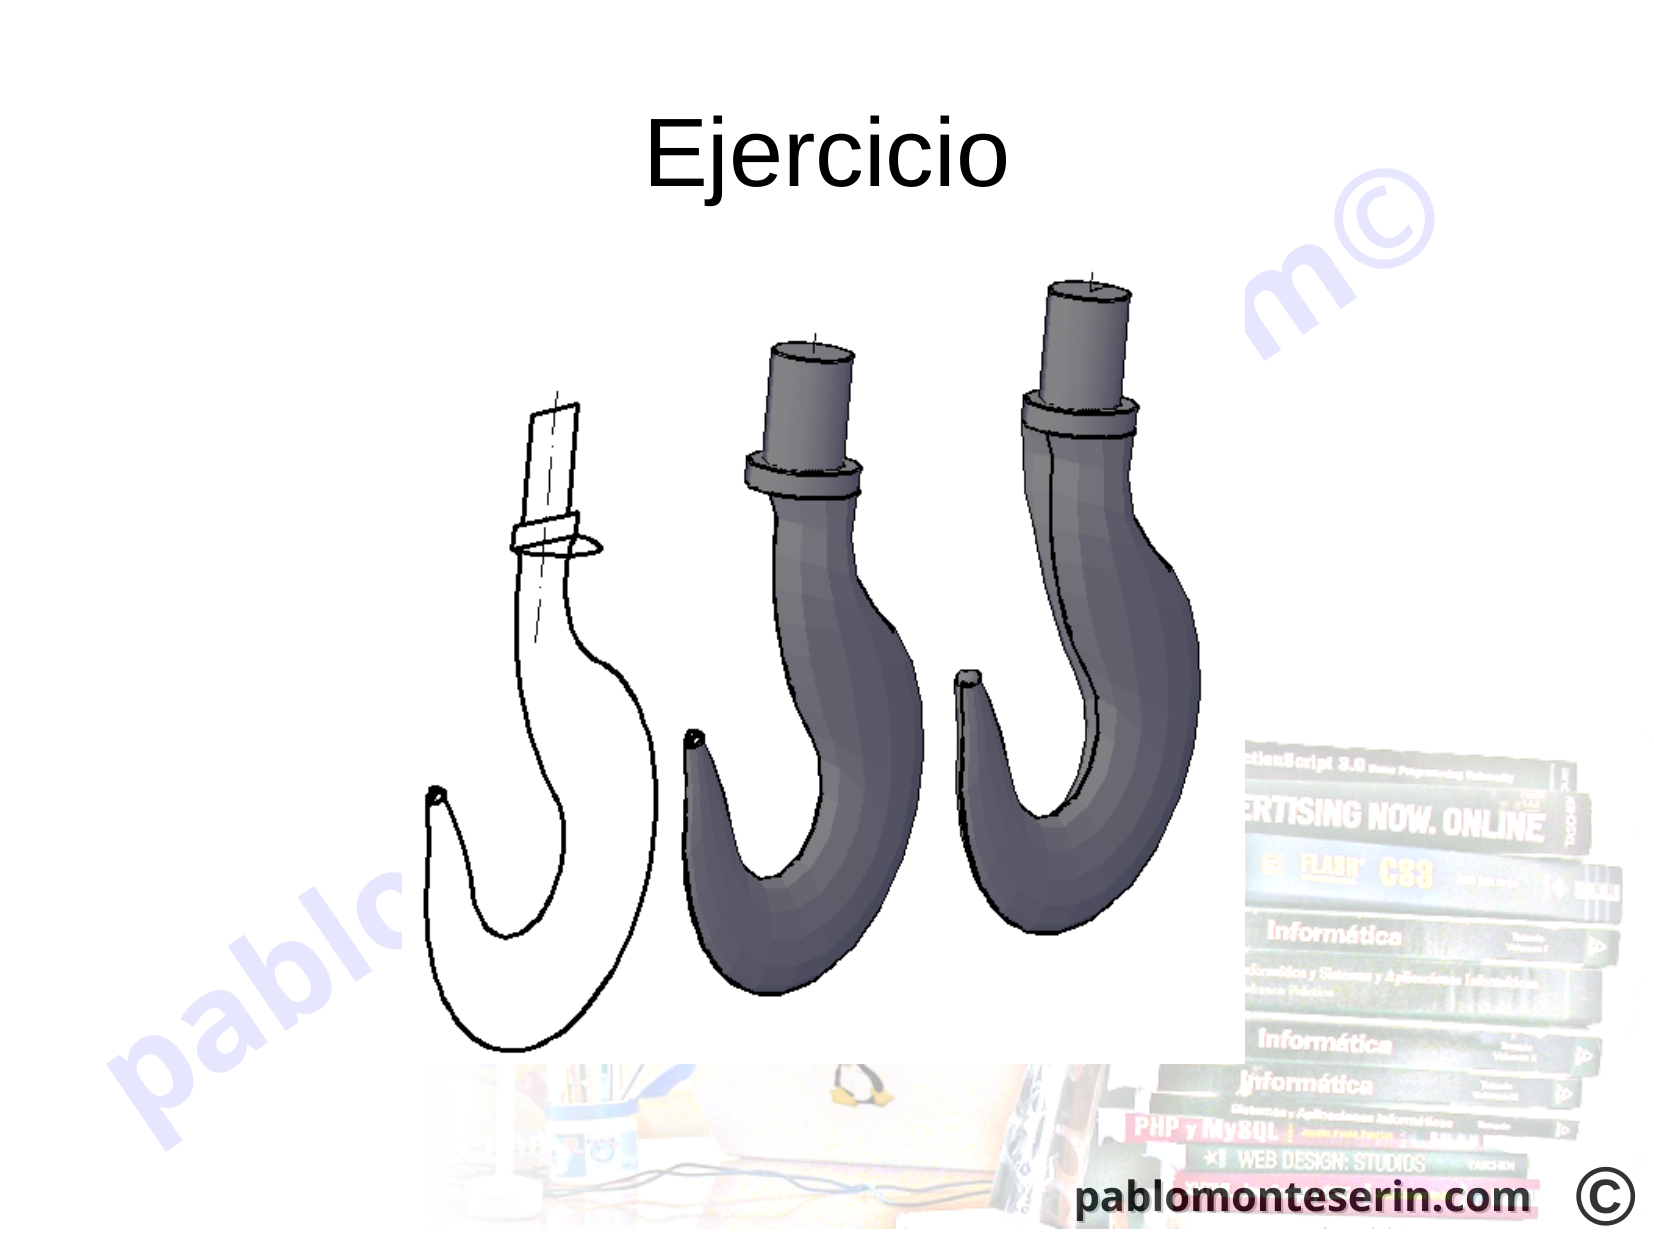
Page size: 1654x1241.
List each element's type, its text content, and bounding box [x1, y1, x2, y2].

picture [402, 263, 1654, 1229]
title Ejercicio [82, 49, 1571, 257]
